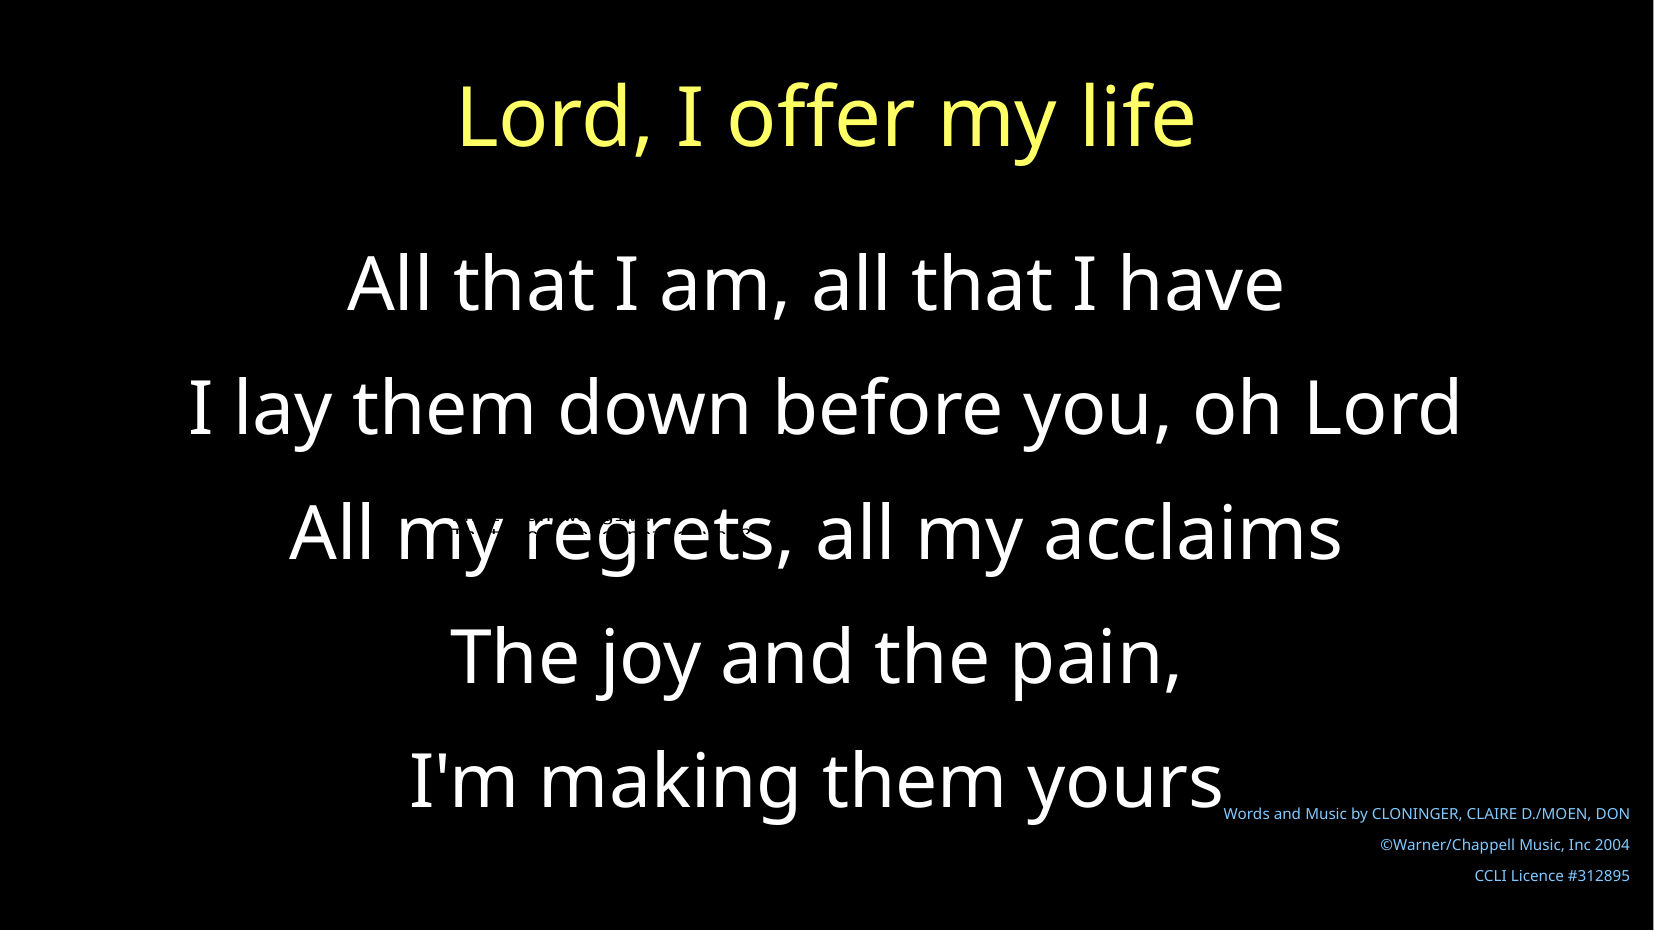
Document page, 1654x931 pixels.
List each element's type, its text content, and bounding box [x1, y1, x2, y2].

title Lord, I offer my life [0, 37, 1654, 193]
list All that I am, all that I have I lay them down before you, oh Lord All my regrets, all my acclaims The joy and the pain, I'm making them yours [0, 230, 1654, 922]
text_box Words and Music by CLONINGER, CLAIRE D./MOEN, DON ©Warner/Chappell Music, Inc 2004 CCLI Licence #312895 [35, 803, 1630, 886]
chart [331, 400, 1336, 534]
